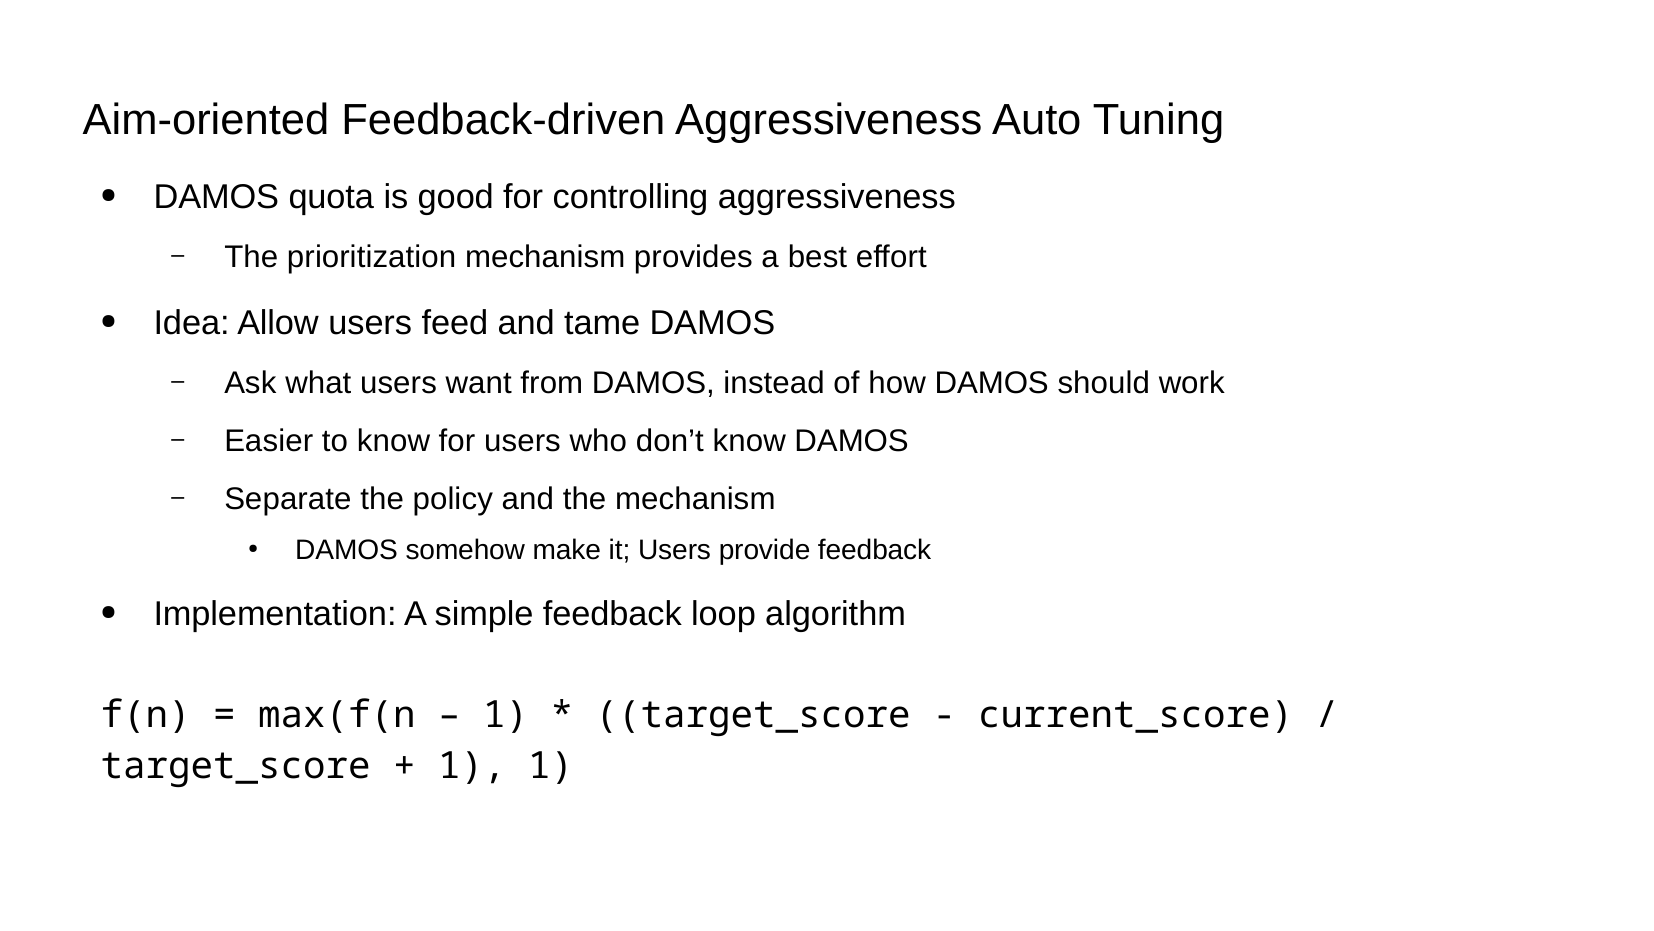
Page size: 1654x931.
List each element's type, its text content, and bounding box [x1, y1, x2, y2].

text_box f(n) = max(f(n – 1) * ((target_score - current_score) / target_score + 1), 1) [85, 680, 1579, 771]
list DAMOS quota is good for controlling aggressiveness The prioritization mechanism provides a best effort Idea: Allow users feed and tame DAMOS Ask what users want from DAMOS, instead of how DAMOS should work Easier to know for users who don’t know DAMOS Separate the policy and the mechanism DAMOS somehow make it; Users provide feedback Implementation: A simple feedback loop algorithm [82, 177, 1571, 833]
title Aim-oriented Feedback-driven Aggressiveness Auto Tuning [82, 81, 1571, 157]
